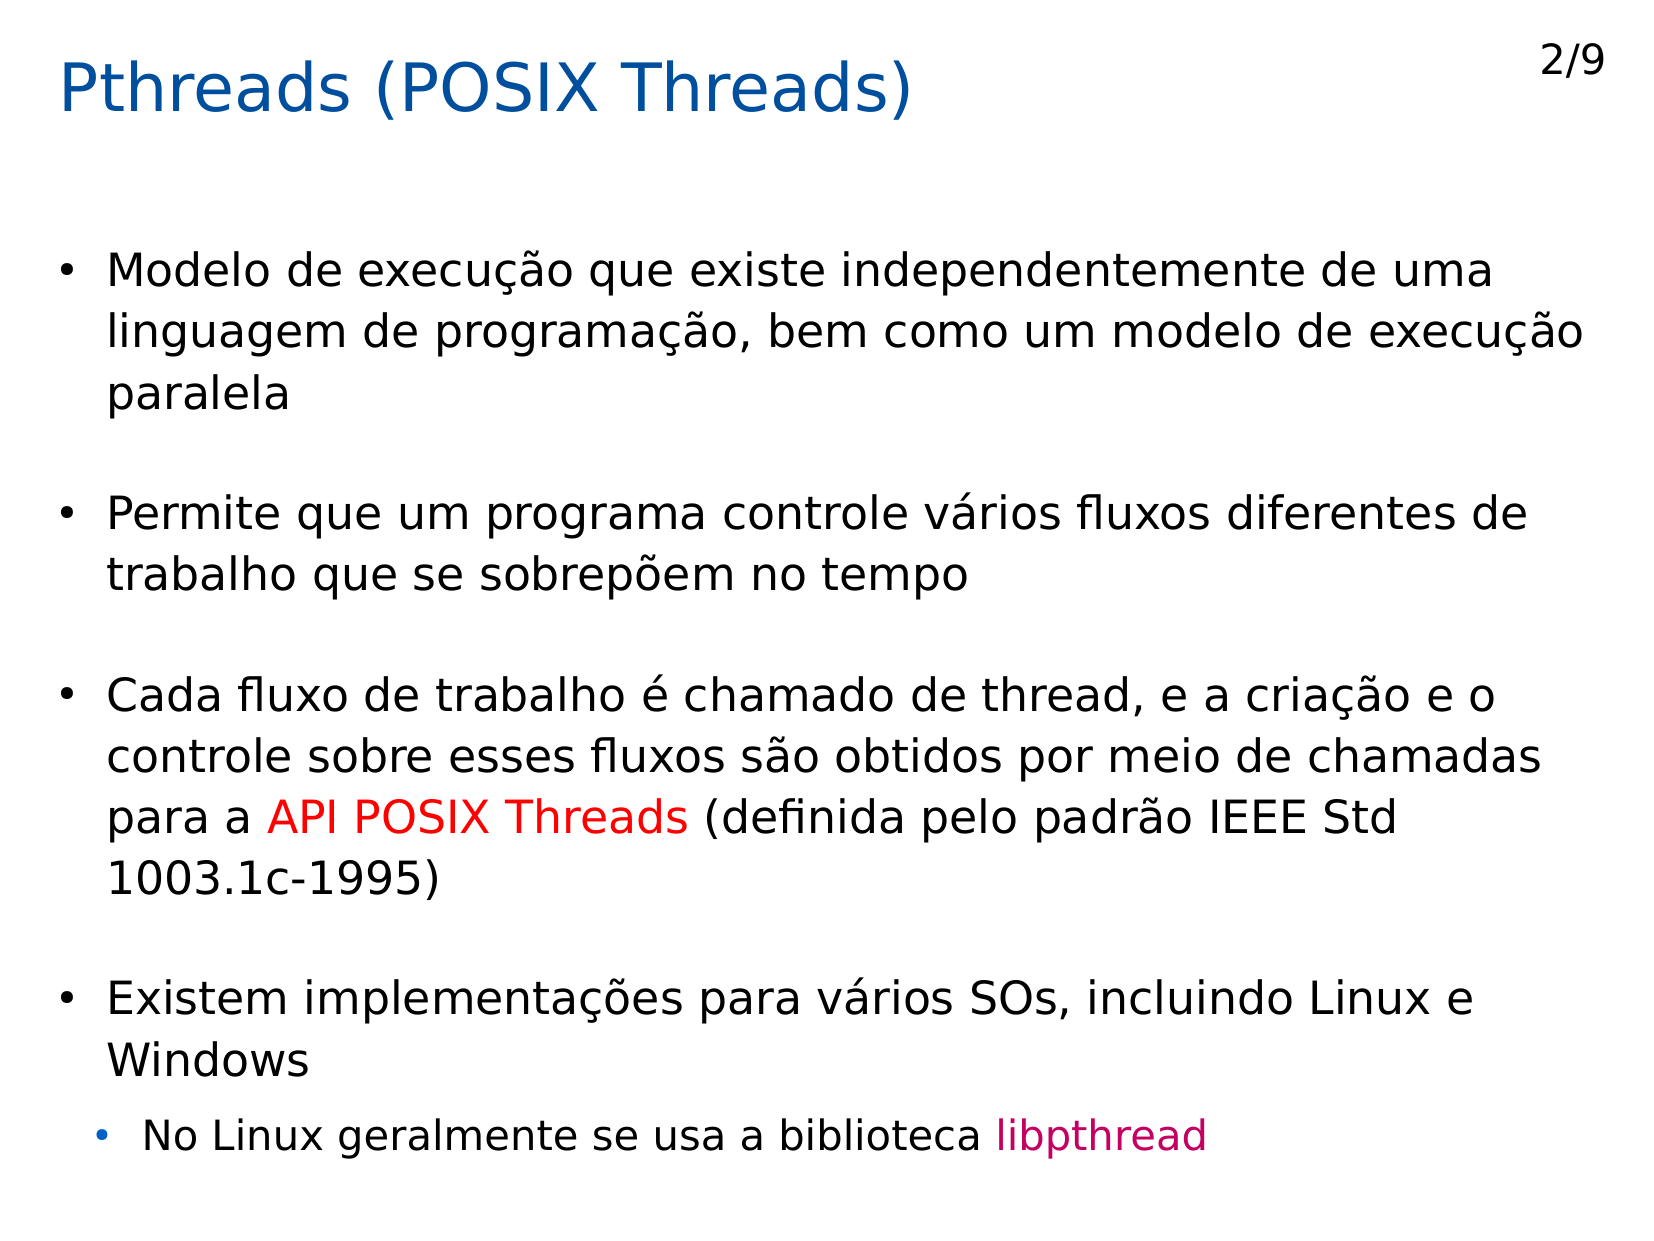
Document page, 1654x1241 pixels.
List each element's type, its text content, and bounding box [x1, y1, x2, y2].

title Pthreads (POSIX Threads) [59, 29, 1506, 148]
list Modelo de execução que existe independentemente de uma linguagem de programação, bem como um modelo de execução paralela Permite que um programa controle vários fluxos diferentes de trabalho que se sobrepõem no tempo Cada fluxo de trabalho é chamado de thread, e a criação e o controle sobre esses fluxos são obtidos por meio de chamadas para a API POSIX Threads (definida pelo padrão IEEE Std 1003.1c-1995) Existem implementações para vários SOs, incluindo Linux e Windows No Linux geralmente se usa a biblioteca libpthread [59, 236, 1595, 1211]
